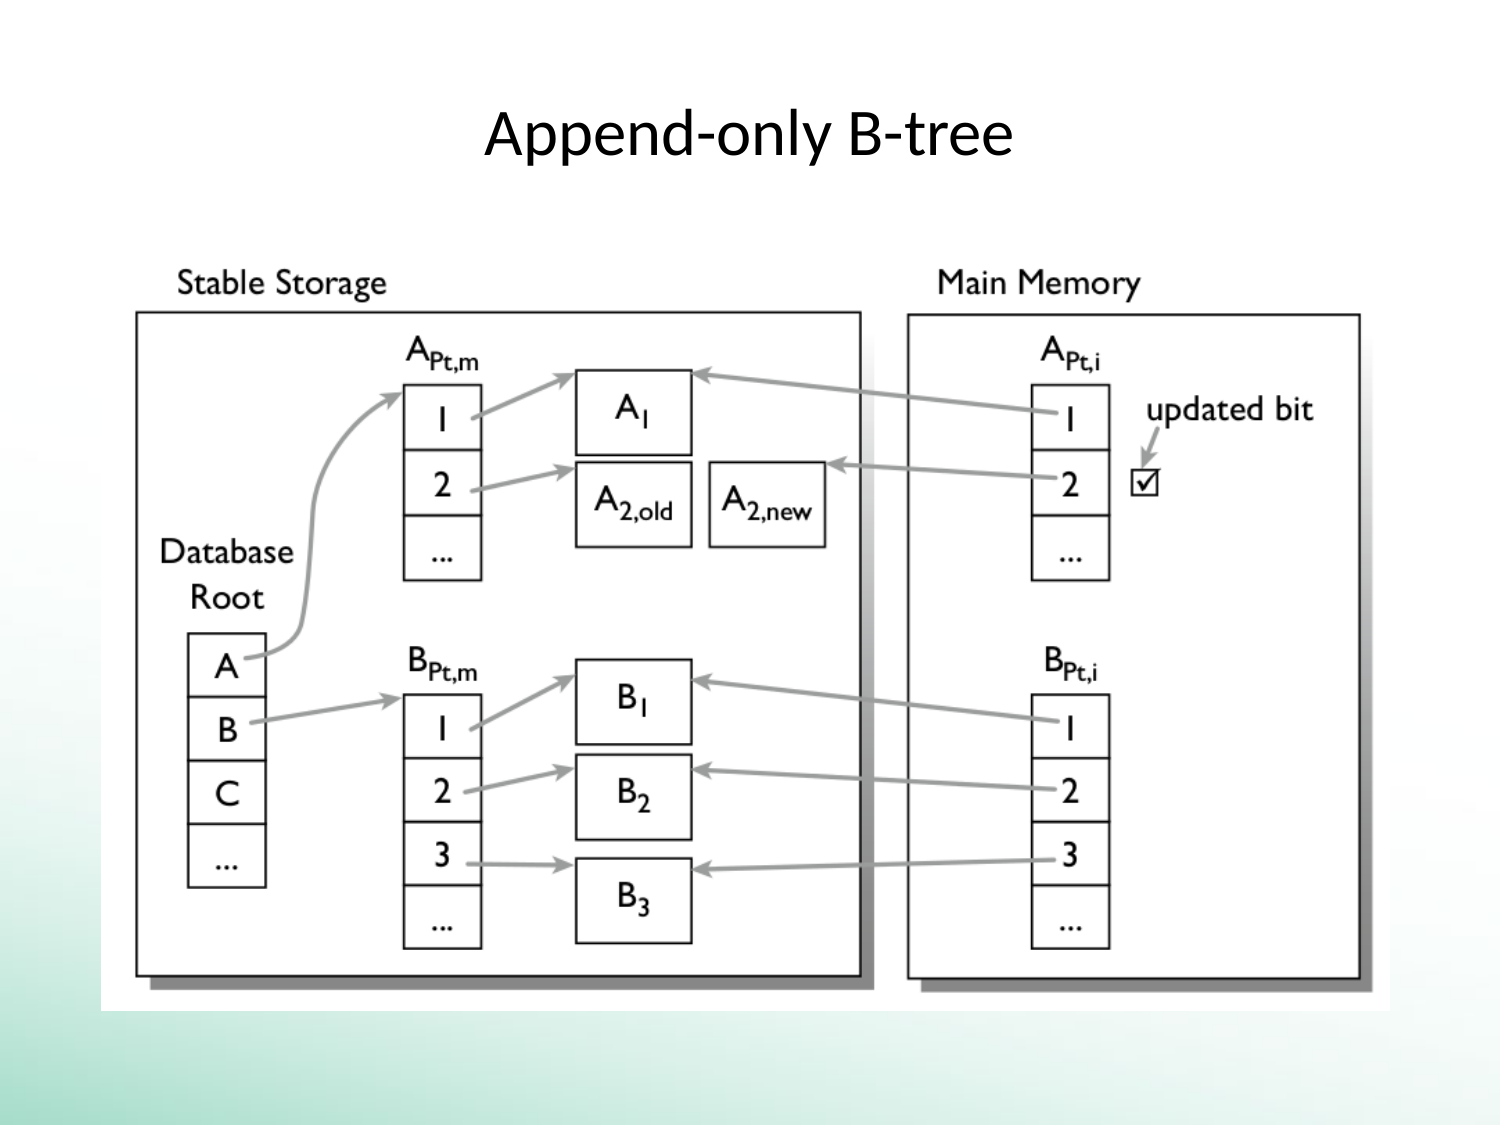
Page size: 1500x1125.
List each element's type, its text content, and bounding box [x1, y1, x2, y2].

title Append-only B-tree [75, 45, 1425, 233]
picture [0, 0, 1500, 1125]
